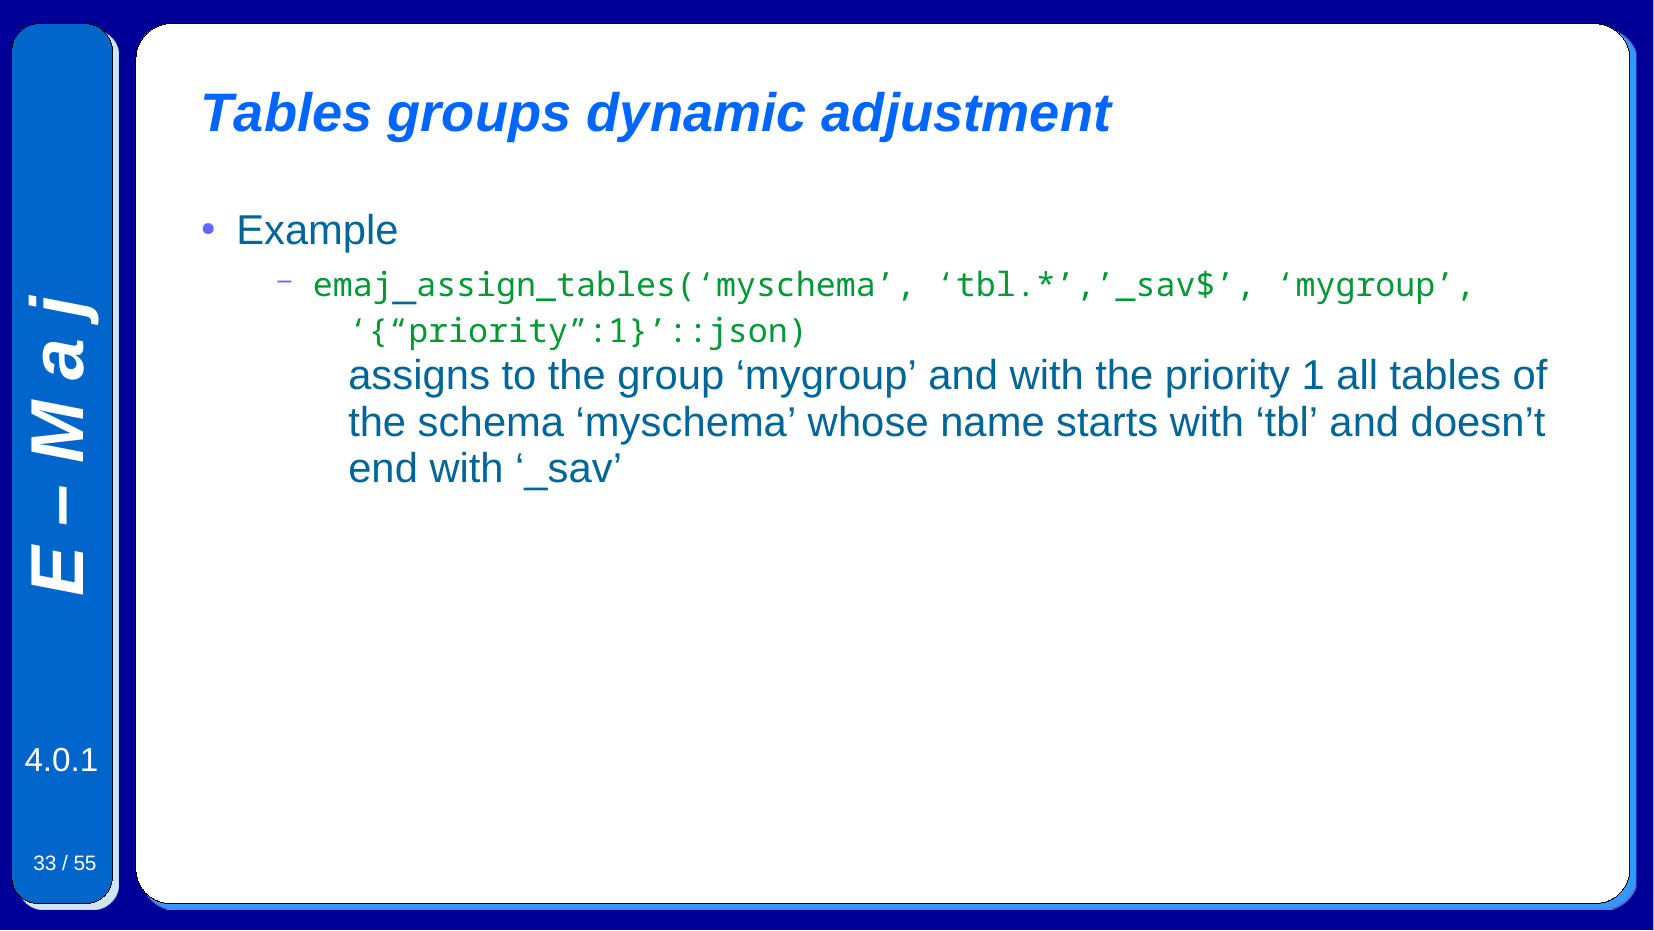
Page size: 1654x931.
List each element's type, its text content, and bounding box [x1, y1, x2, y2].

list Example emaj_assign_tables(‘myschema’, ‘tbl.*’,’_sav$’, ‘mygroup’, ‘{“priority”:1}’::json) assigns to the group ‘mygroup’ and with the priority 1 all tables of the schema ‘myschema’ whose name starts with ‘tbl’ and doesn’t end with ‘_sav’ [177, 206, 1587, 829]
title Tables groups dynamic adjustment [200, 34, 1575, 191]
